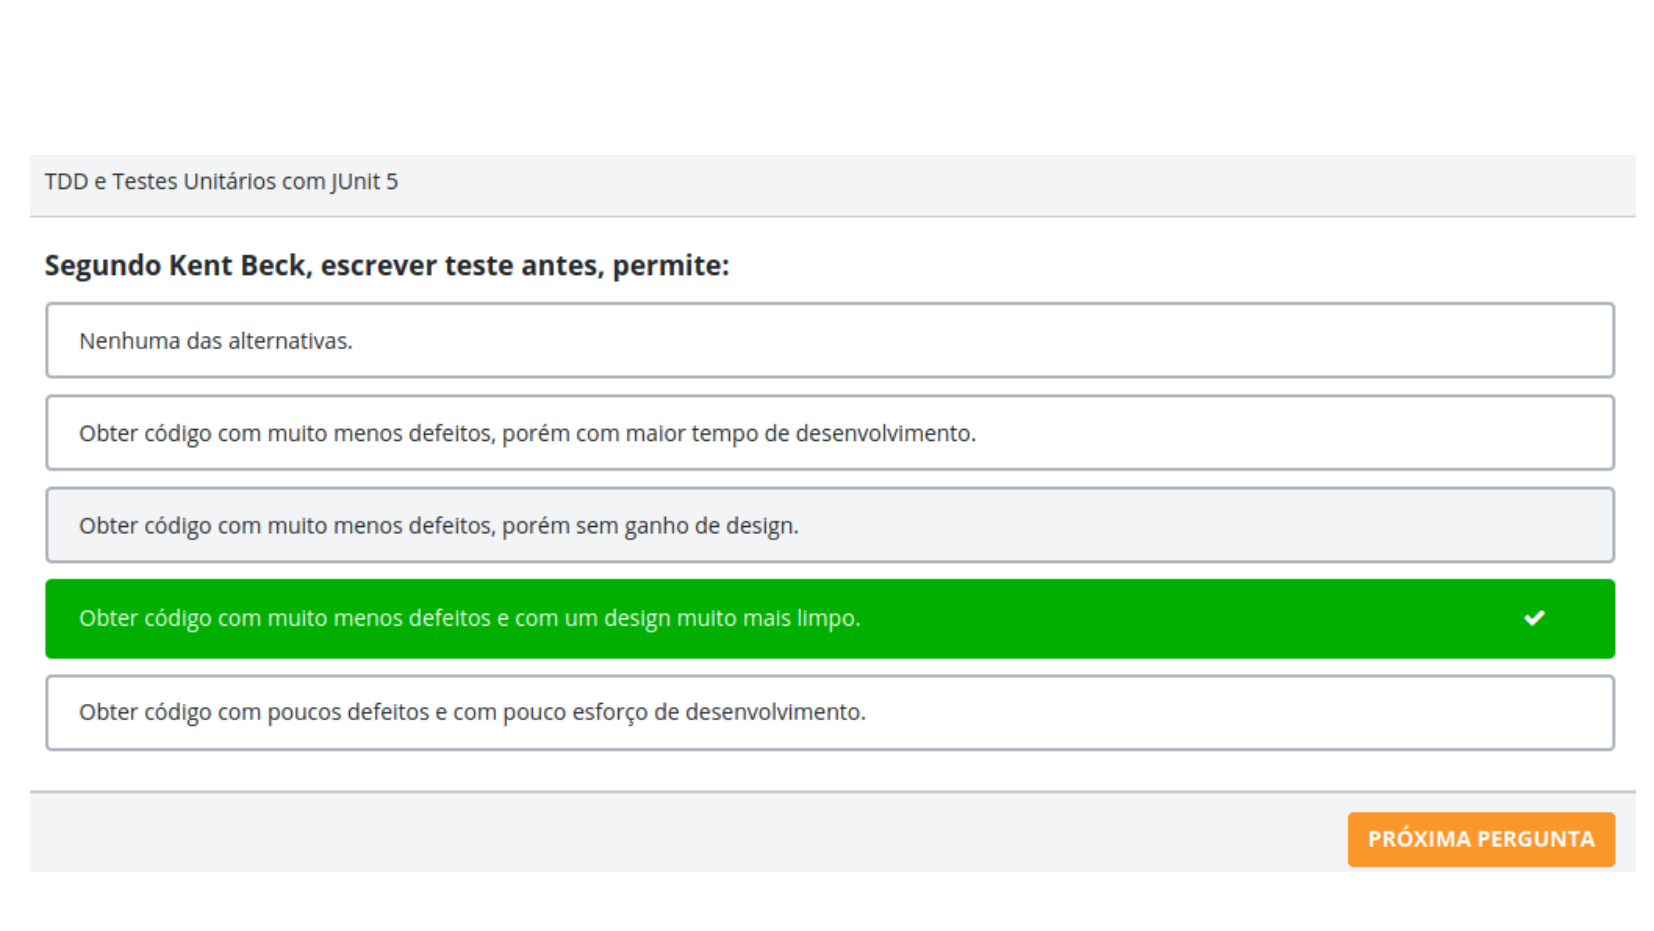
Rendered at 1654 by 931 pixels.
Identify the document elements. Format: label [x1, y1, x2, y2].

picture [30, 155, 1636, 872]
